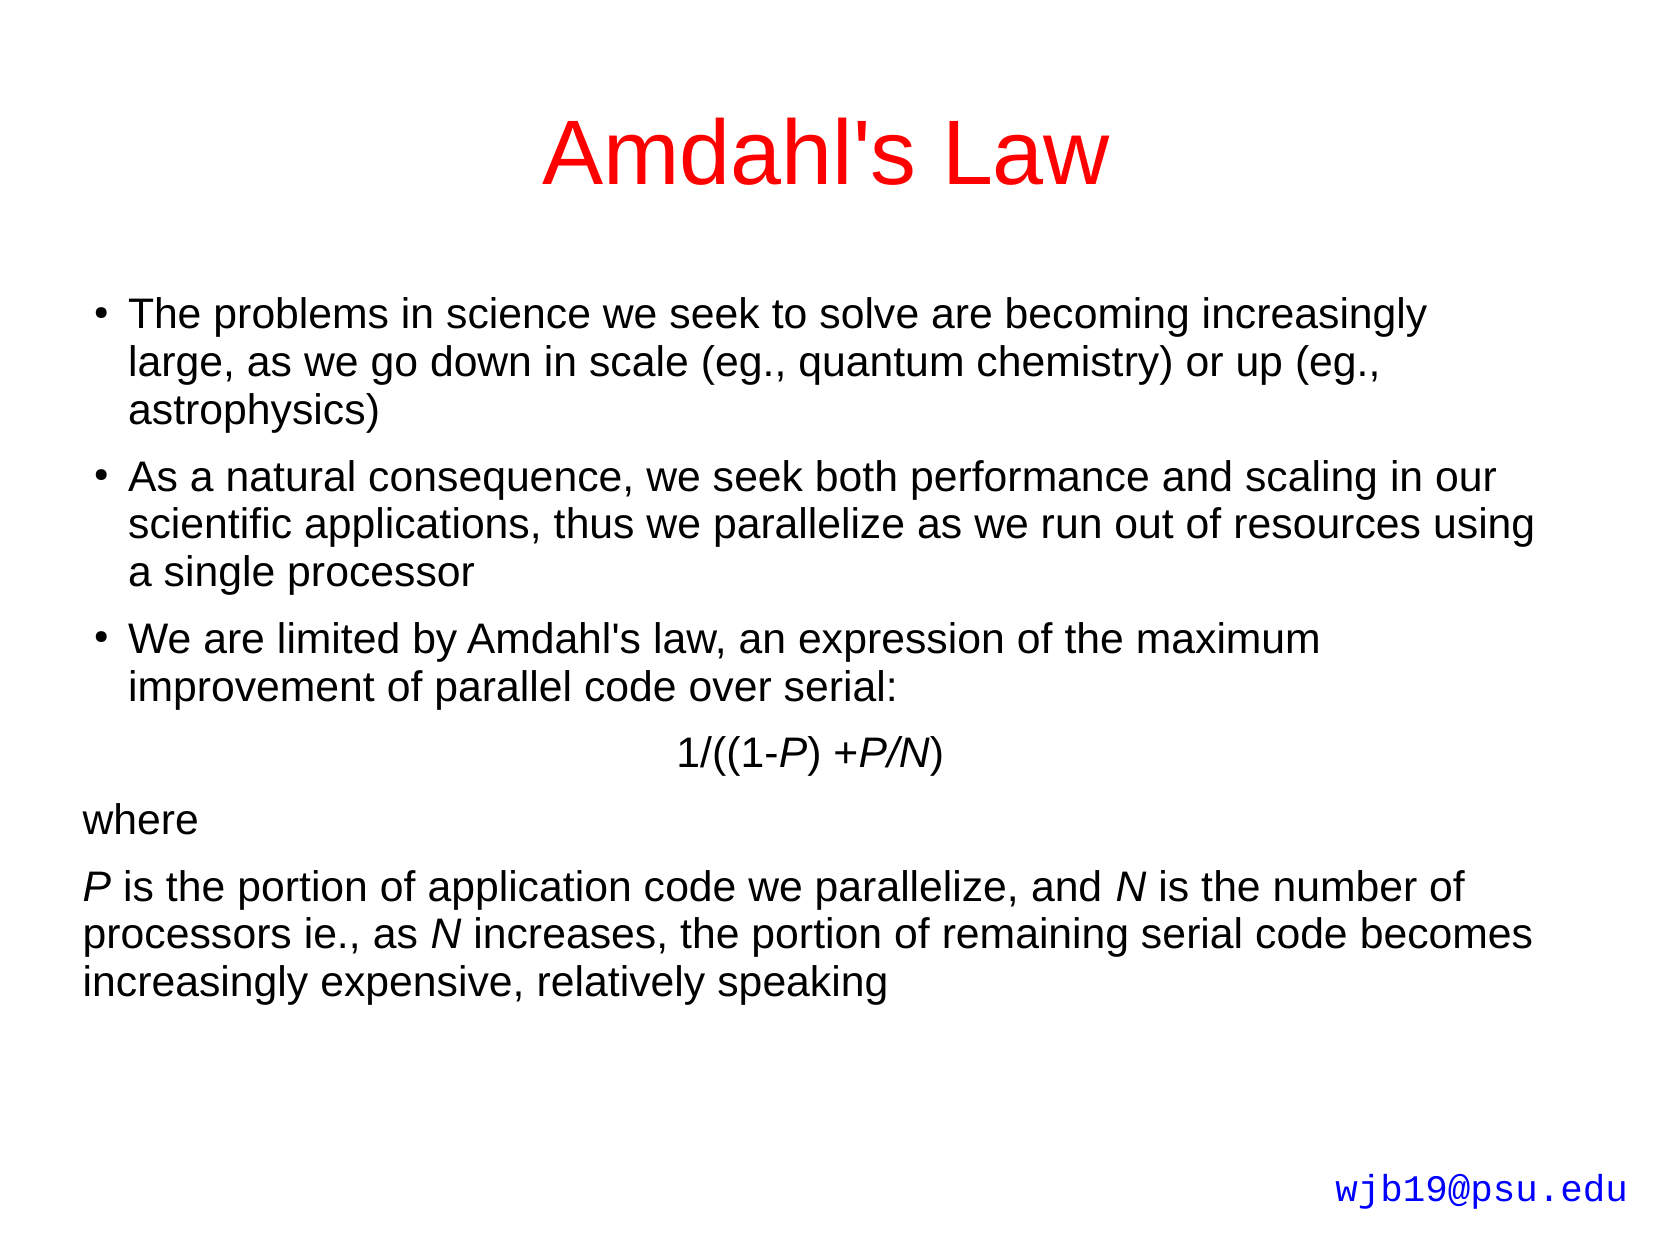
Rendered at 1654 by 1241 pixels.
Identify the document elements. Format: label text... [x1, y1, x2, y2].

text_box wjb19@psu.edu [1320, 1162, 1643, 1220]
list The problems in science we seek to solve are becoming increasingly large, as we go down in scale (eg., quantum chemistry) or up (eg., astrophysics) As a natural consequence, we seek both performance and scaling in our scientific applications, thus we parallelize as we run out of resources using a single processor We are limited by Amdahl's law, an expression of the maximum improvement of parallel code over serial: 1/((1-P) +P/N) where P is the portion of application code we parallelize, and N is the number of processors ie., as N increases, the portion of remaining serial code becomes increasingly expensive, relatively speaking [82, 290, 1538, 1010]
title Amdahl's Law [82, 49, 1571, 257]
